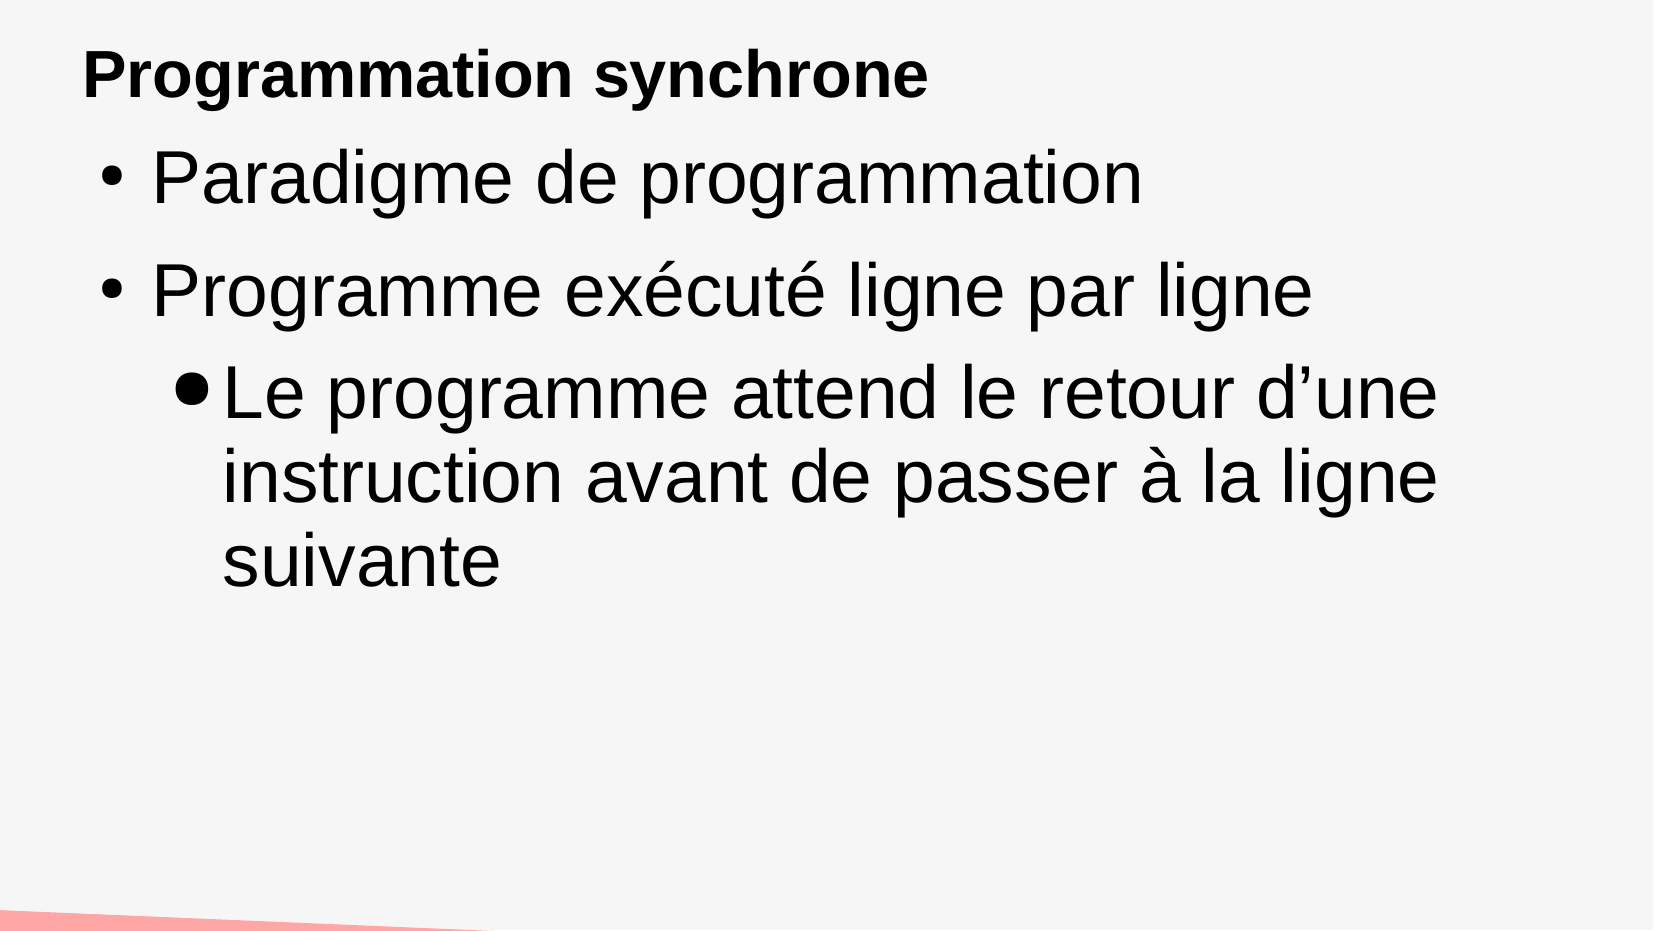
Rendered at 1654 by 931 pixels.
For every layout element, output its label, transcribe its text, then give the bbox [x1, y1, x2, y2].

text_box [0, 910, 494, 931]
list Paradigme de programmation Programme exécuté ligne par ligne Le programme attend le retour d’une instruction avant de passer à la ligne suivante [80, 135, 1620, 709]
title Programmation synchrone [82, 37, 1571, 114]
